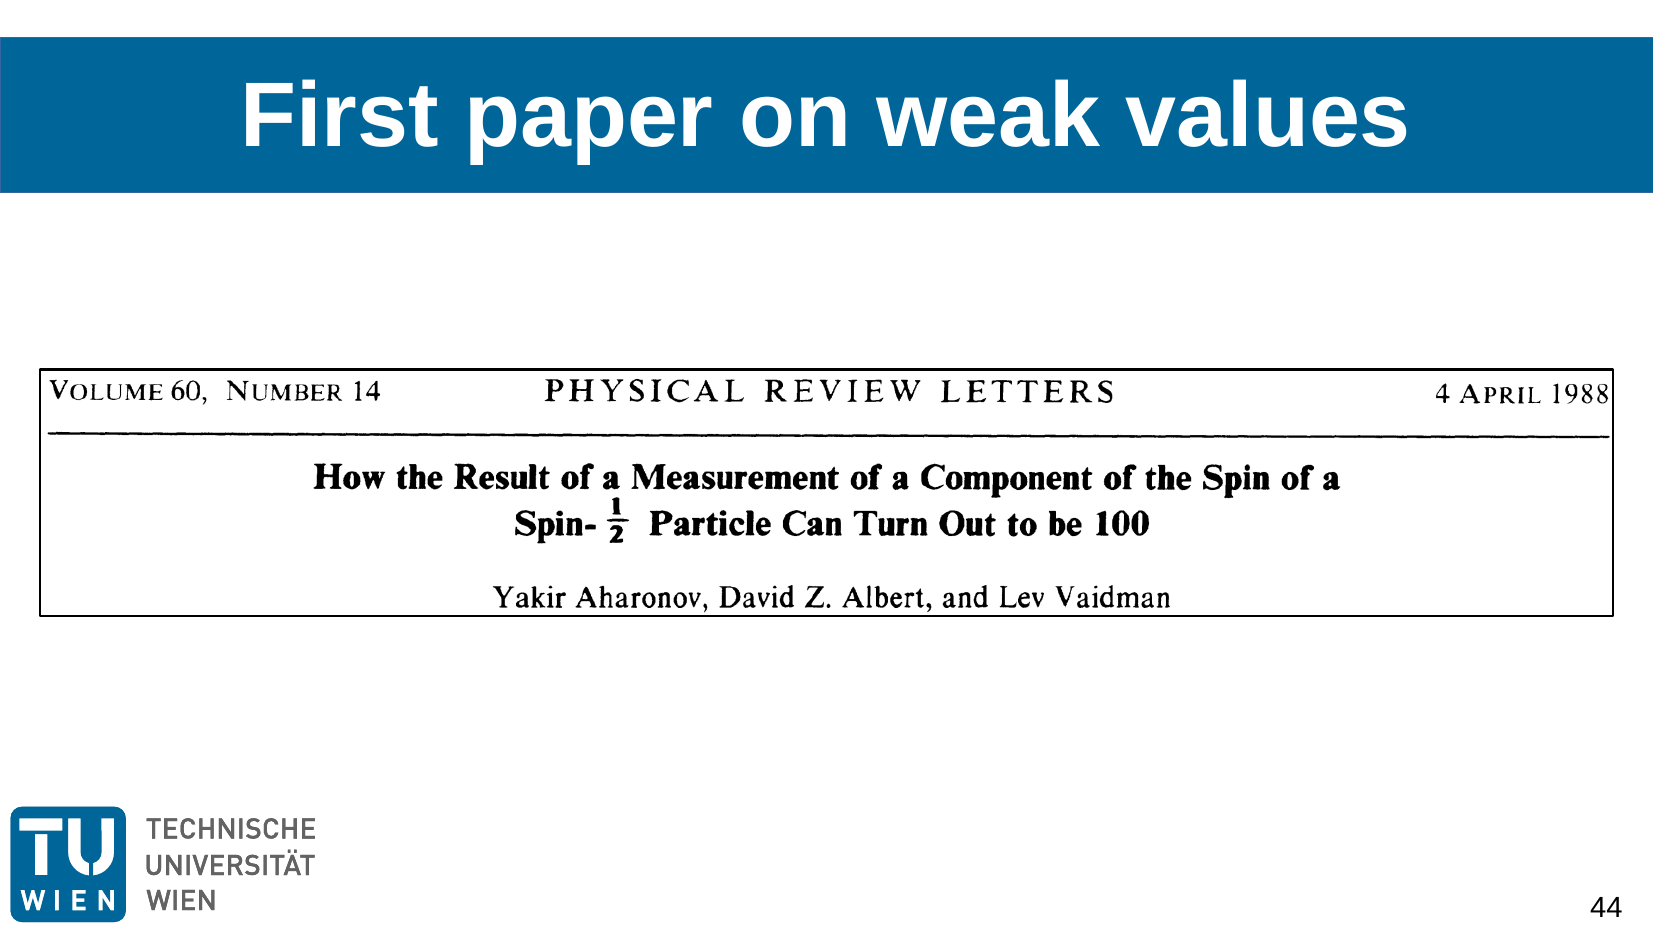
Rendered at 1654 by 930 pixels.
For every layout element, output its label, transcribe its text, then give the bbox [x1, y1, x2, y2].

title First paper on weak values [0, 37, 1653, 193]
picture [40, 370, 1613, 616]
